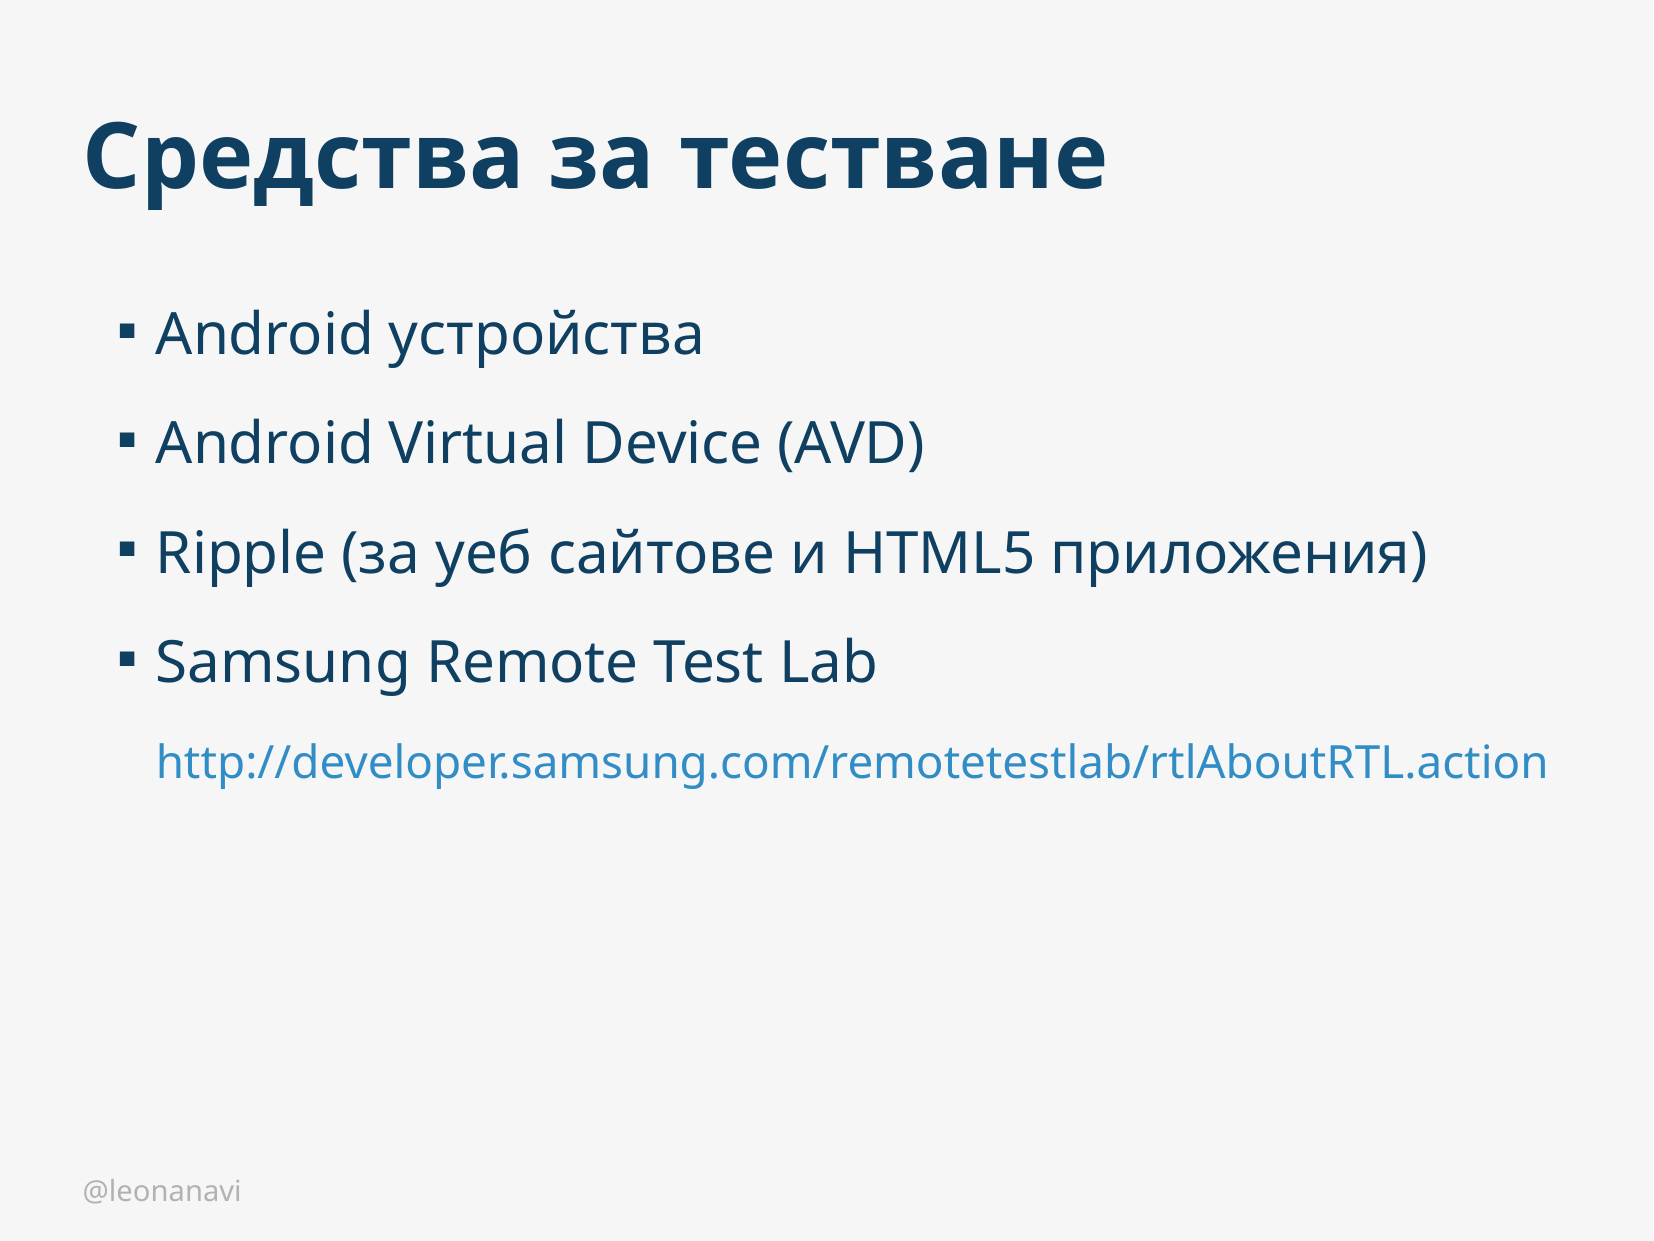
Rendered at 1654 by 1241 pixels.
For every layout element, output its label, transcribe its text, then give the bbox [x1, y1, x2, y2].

title Средства за тестване [82, 49, 1571, 257]
text_box Android устройства Android Virtual Device (AVD) Ripple (за уеб сайтове и HTML5 приложения) Samsung Remote Test Lab http://developer.samsung.com/remotetestlab/rtlAboutRTL.action [105, 285, 1651, 1009]
